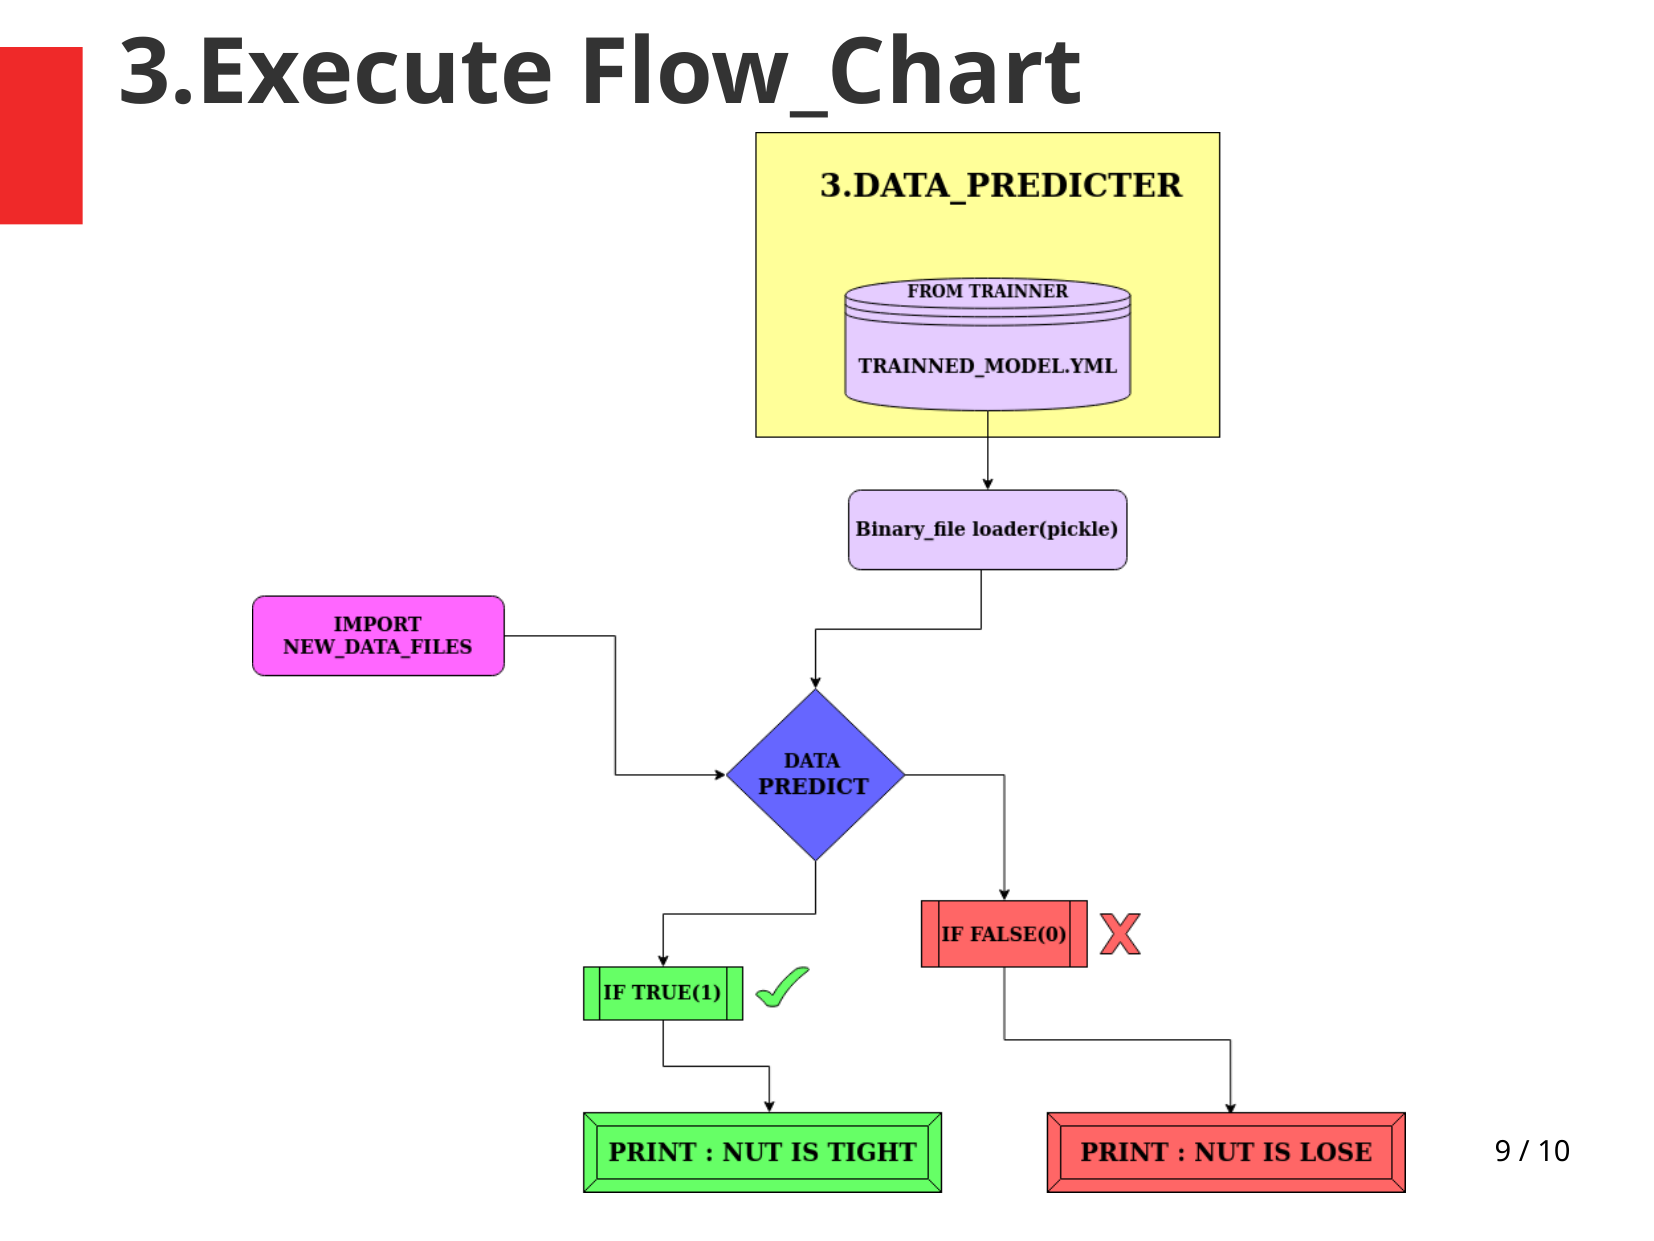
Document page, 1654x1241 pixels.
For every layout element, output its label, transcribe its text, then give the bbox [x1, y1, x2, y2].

picture [252, 132, 1406, 1193]
title 3.Execute Flow_Chart [118, 0, 1571, 172]
